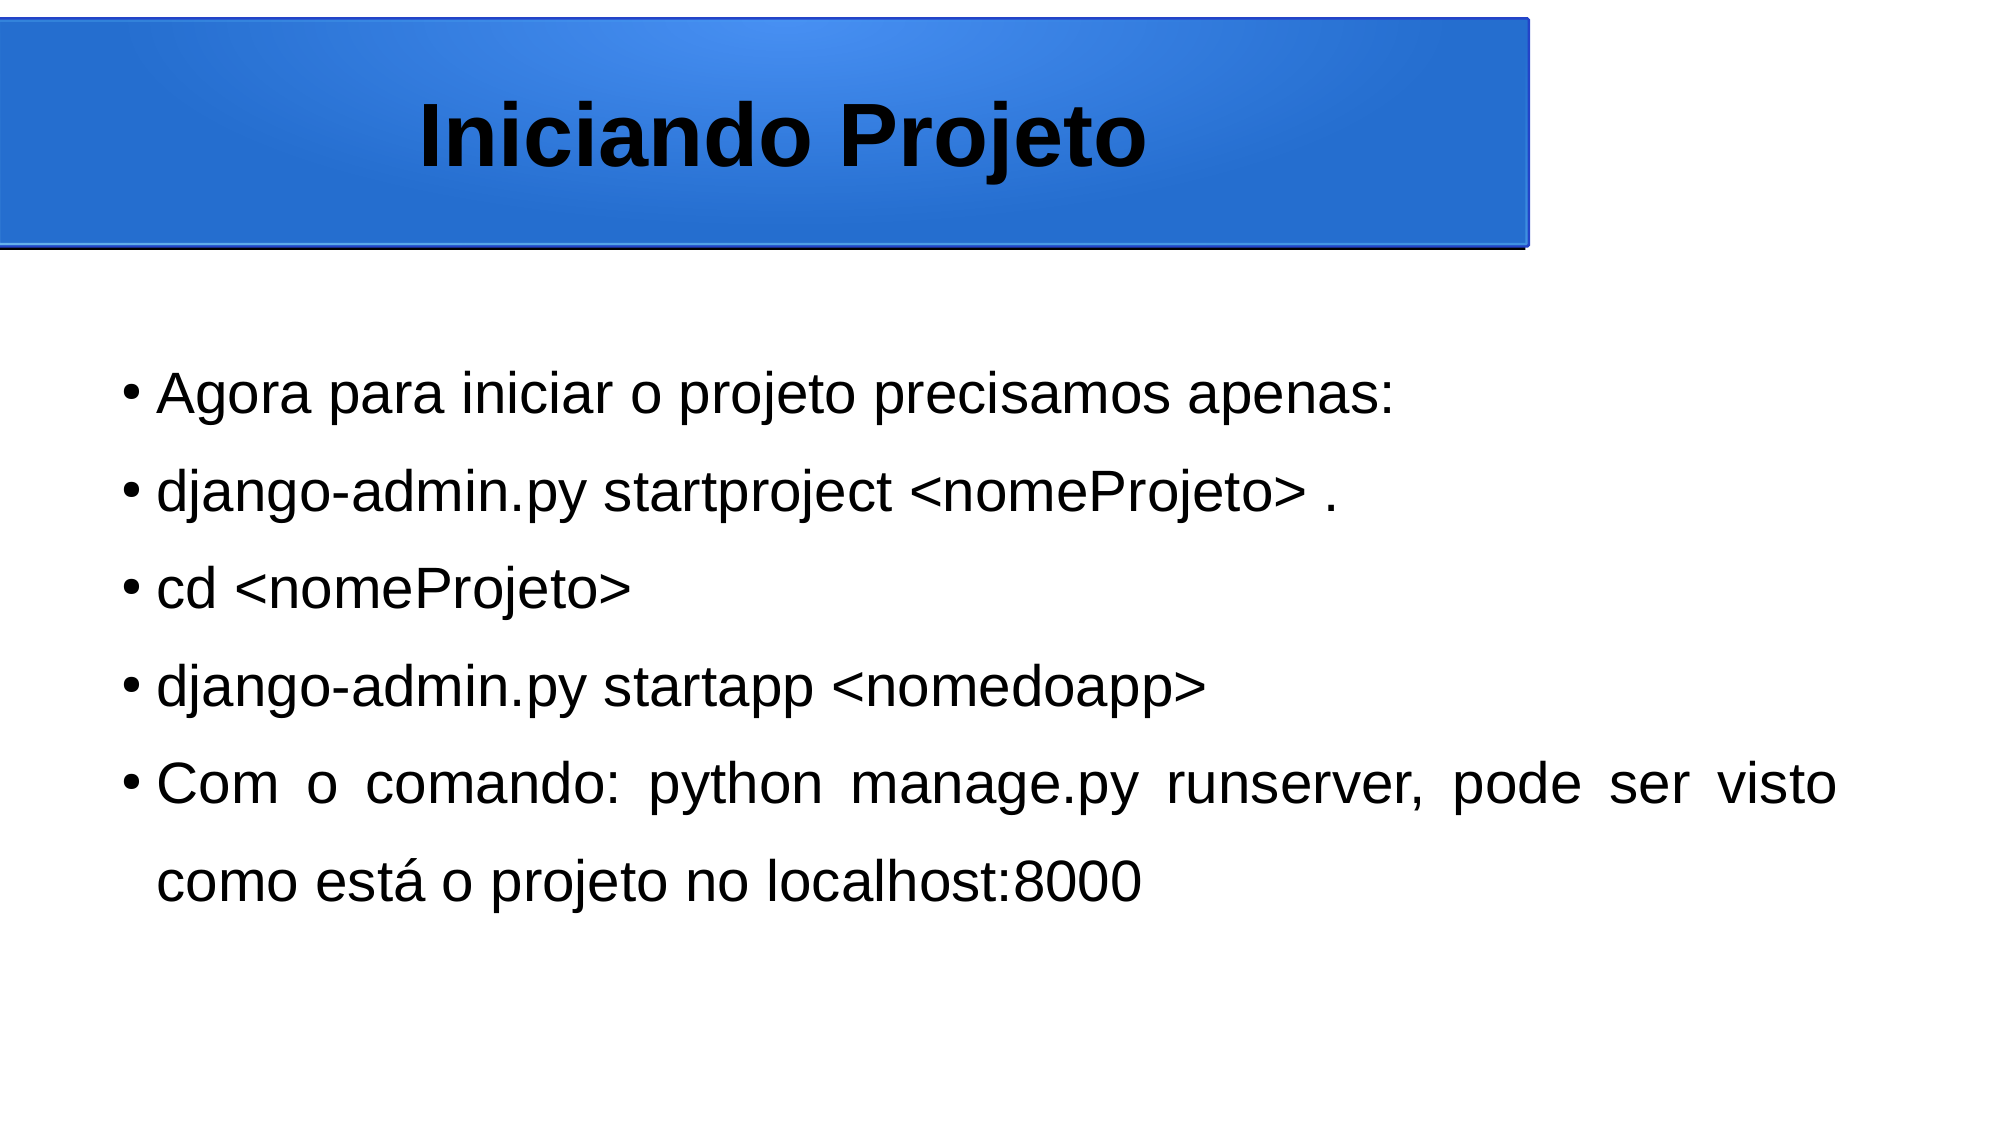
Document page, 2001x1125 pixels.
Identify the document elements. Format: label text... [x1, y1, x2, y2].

title Iniciando Projeto [99, 42, 1493, 229]
text_box Agora para iniciar o projeto precisamos apenas: django-admin.py startproject <nomeProjeto> . cd <nomeProjeto> django-admin.py startapp <nomedoapp> Com o comando: python manage.py runserver, pode ser visto como está o projeto no localhost:8000 [106, 321, 1855, 889]
